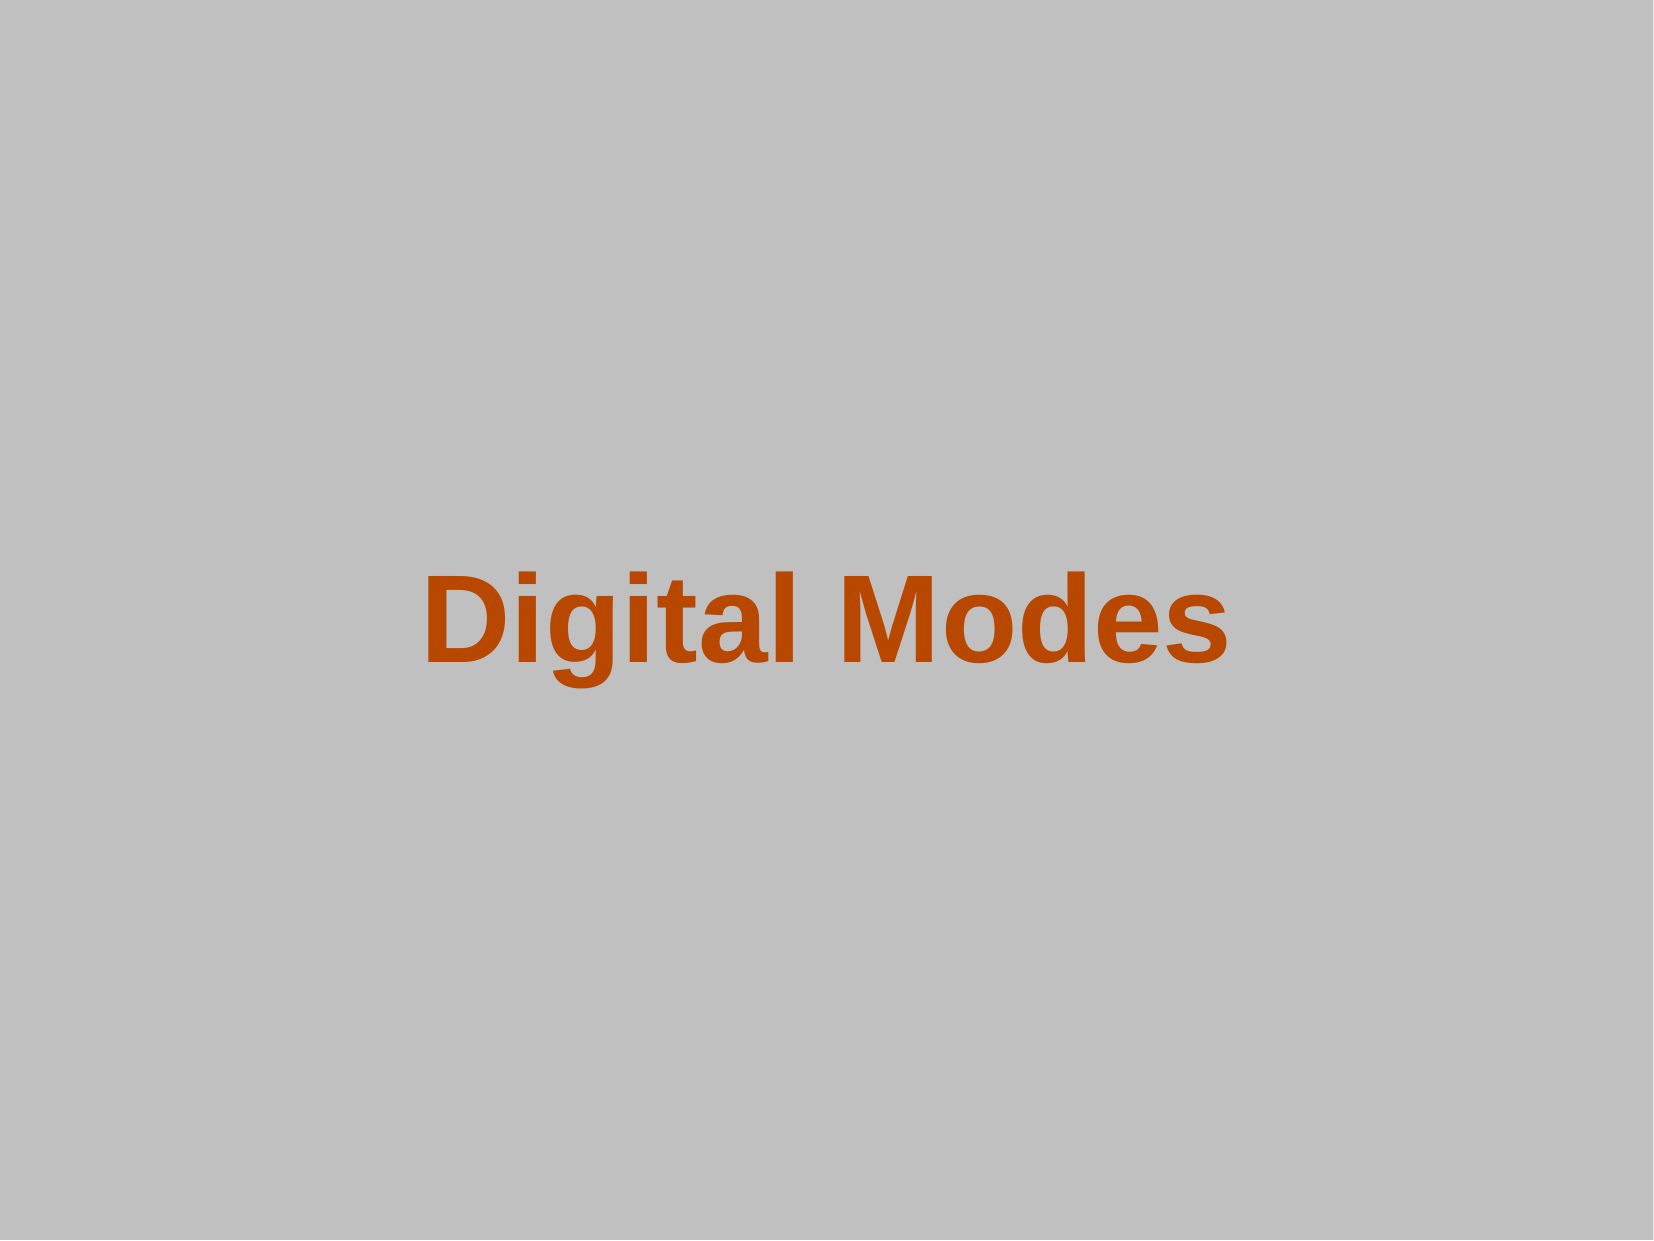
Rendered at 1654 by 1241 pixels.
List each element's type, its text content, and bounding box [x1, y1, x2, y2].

title Digital Modes [82, 515, 1571, 724]
